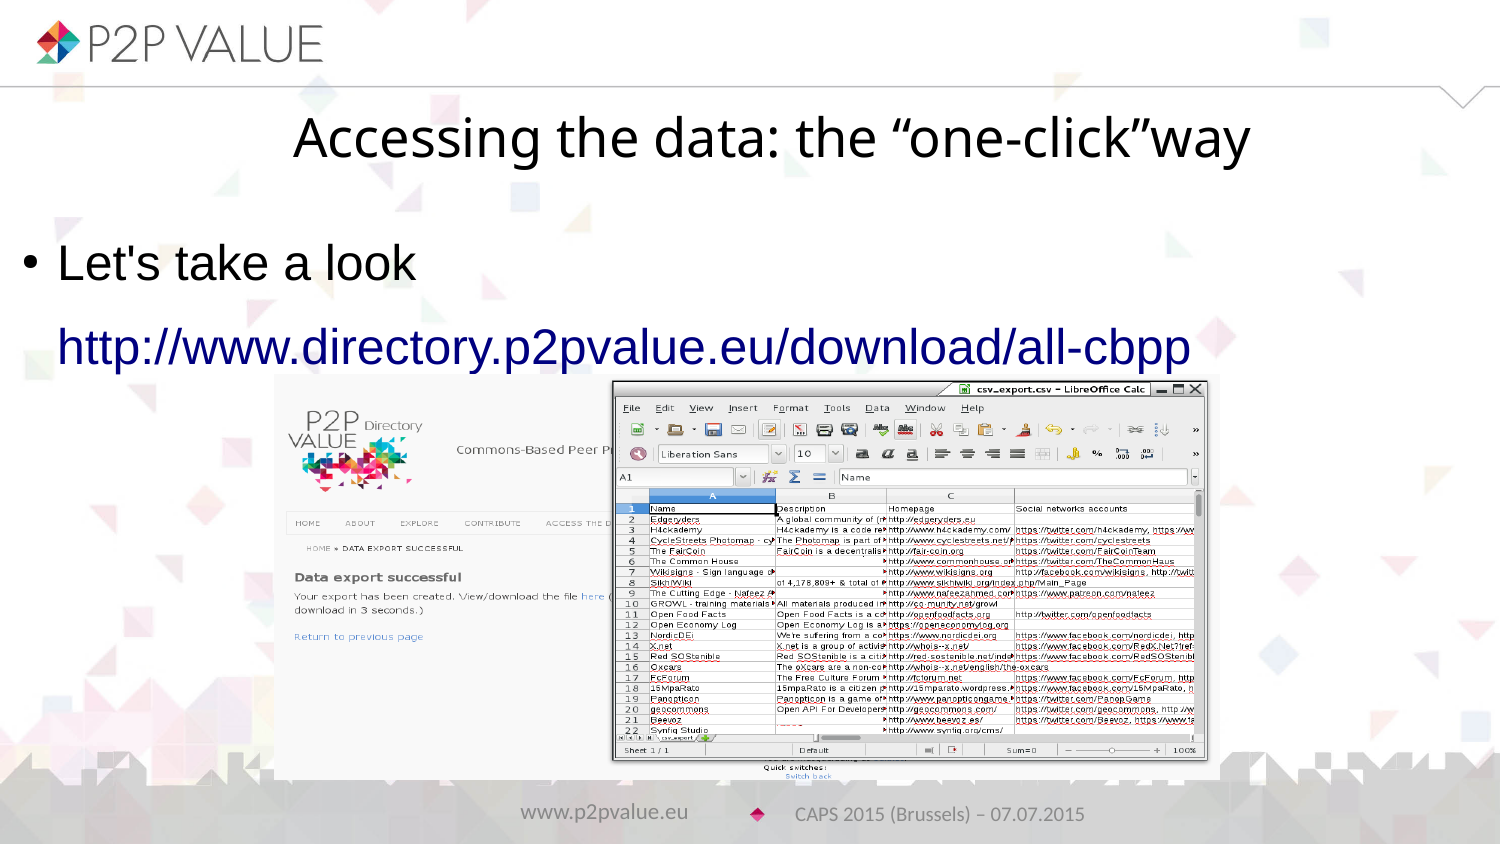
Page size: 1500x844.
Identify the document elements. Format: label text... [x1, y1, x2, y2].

text_box CAPS 2015 (Brussels) – 07.07.2015 [781, 790, 1474, 836]
picture [0, 0, 1500, 844]
subtitle Let's take a look http://www.directory.p2pvalue.eu/download/all-cbpp [8, 201, 1489, 757]
text_box www.p2pvalue.eu [514, 790, 733, 830]
title Accessing the data: the “one-click”way [105, 92, 1441, 181]
